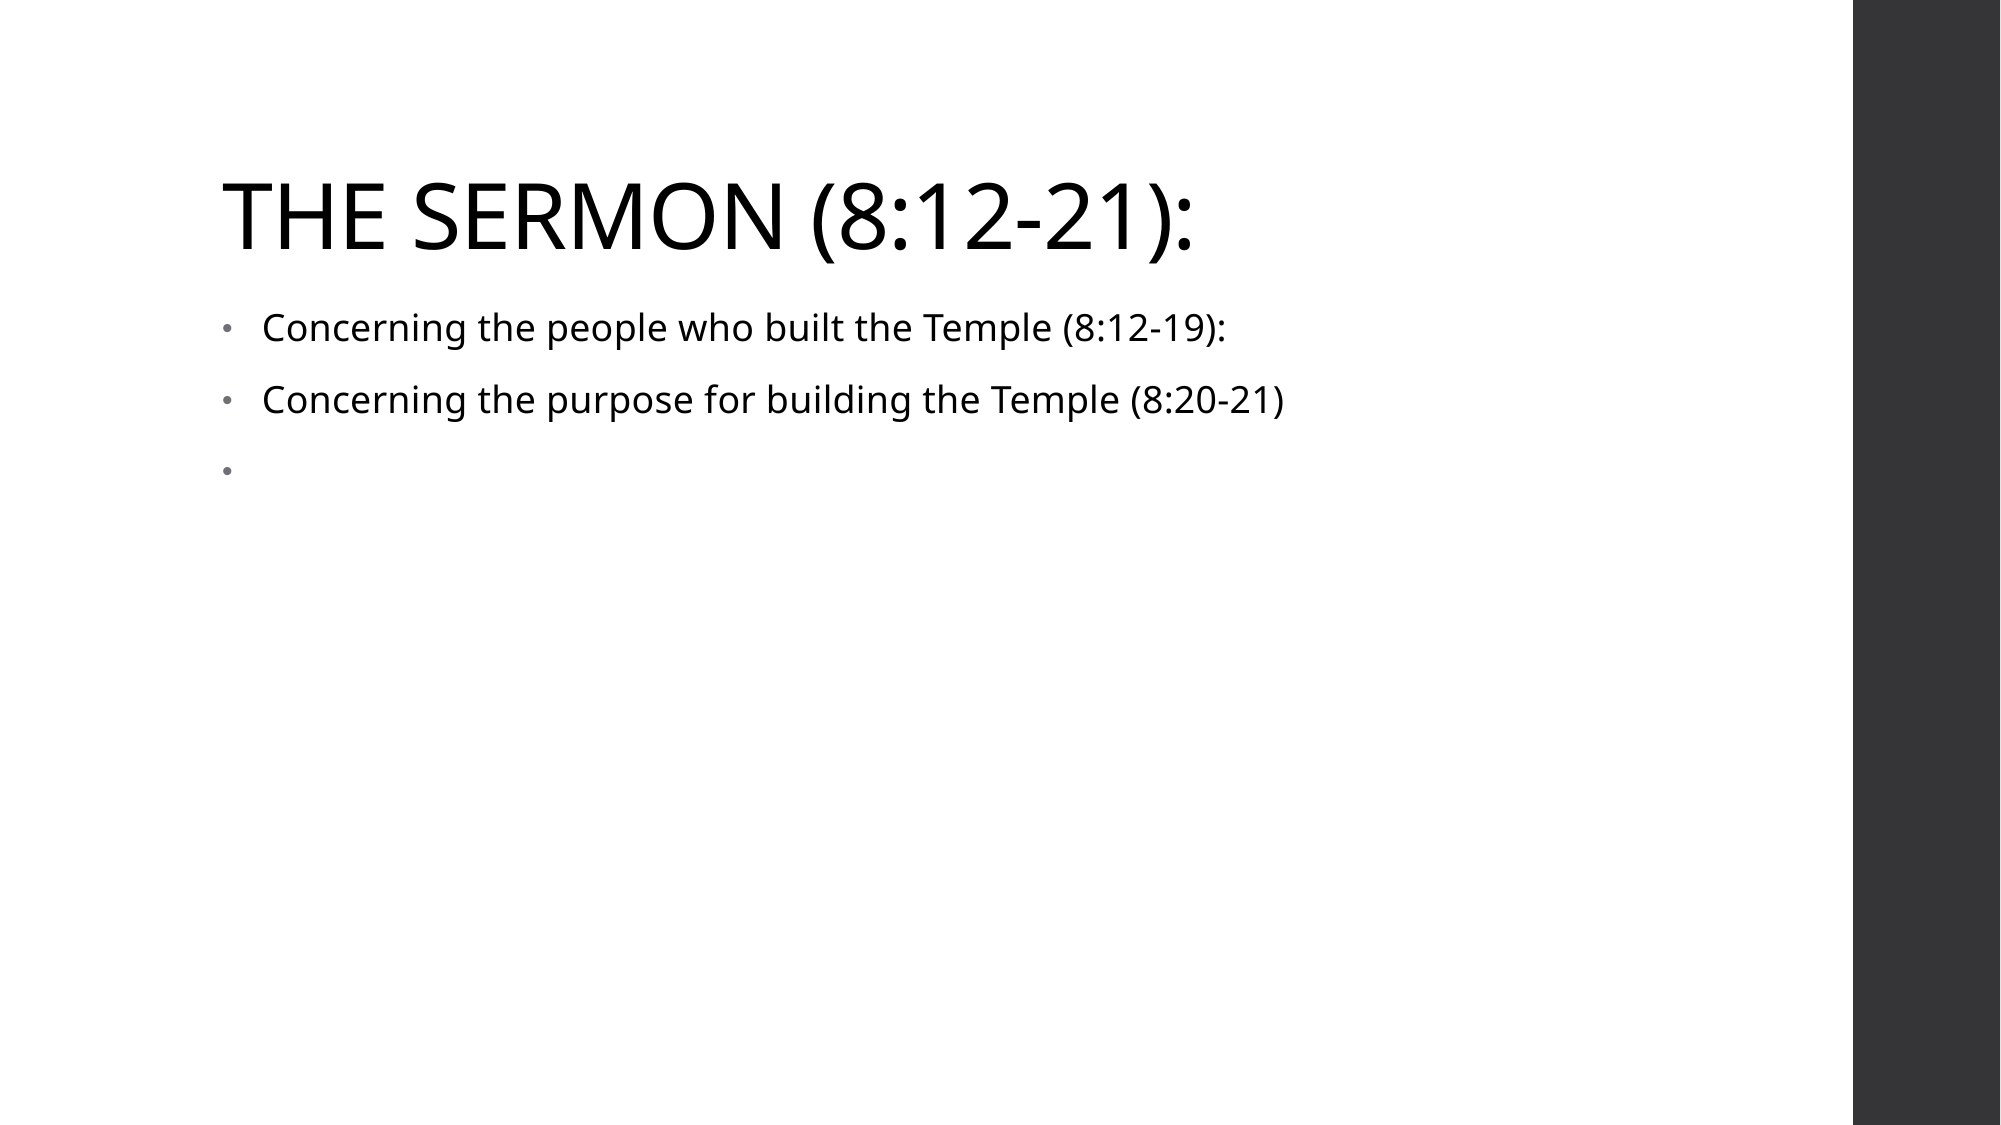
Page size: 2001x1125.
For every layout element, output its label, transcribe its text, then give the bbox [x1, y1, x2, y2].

list Concerning the people who built the Temple (8:12-19): Concerning the purpose for building the Temple (8:20-21) [206, 299, 1617, 1014]
title THE SERMON (8:12-21): [206, 60, 1797, 278]
